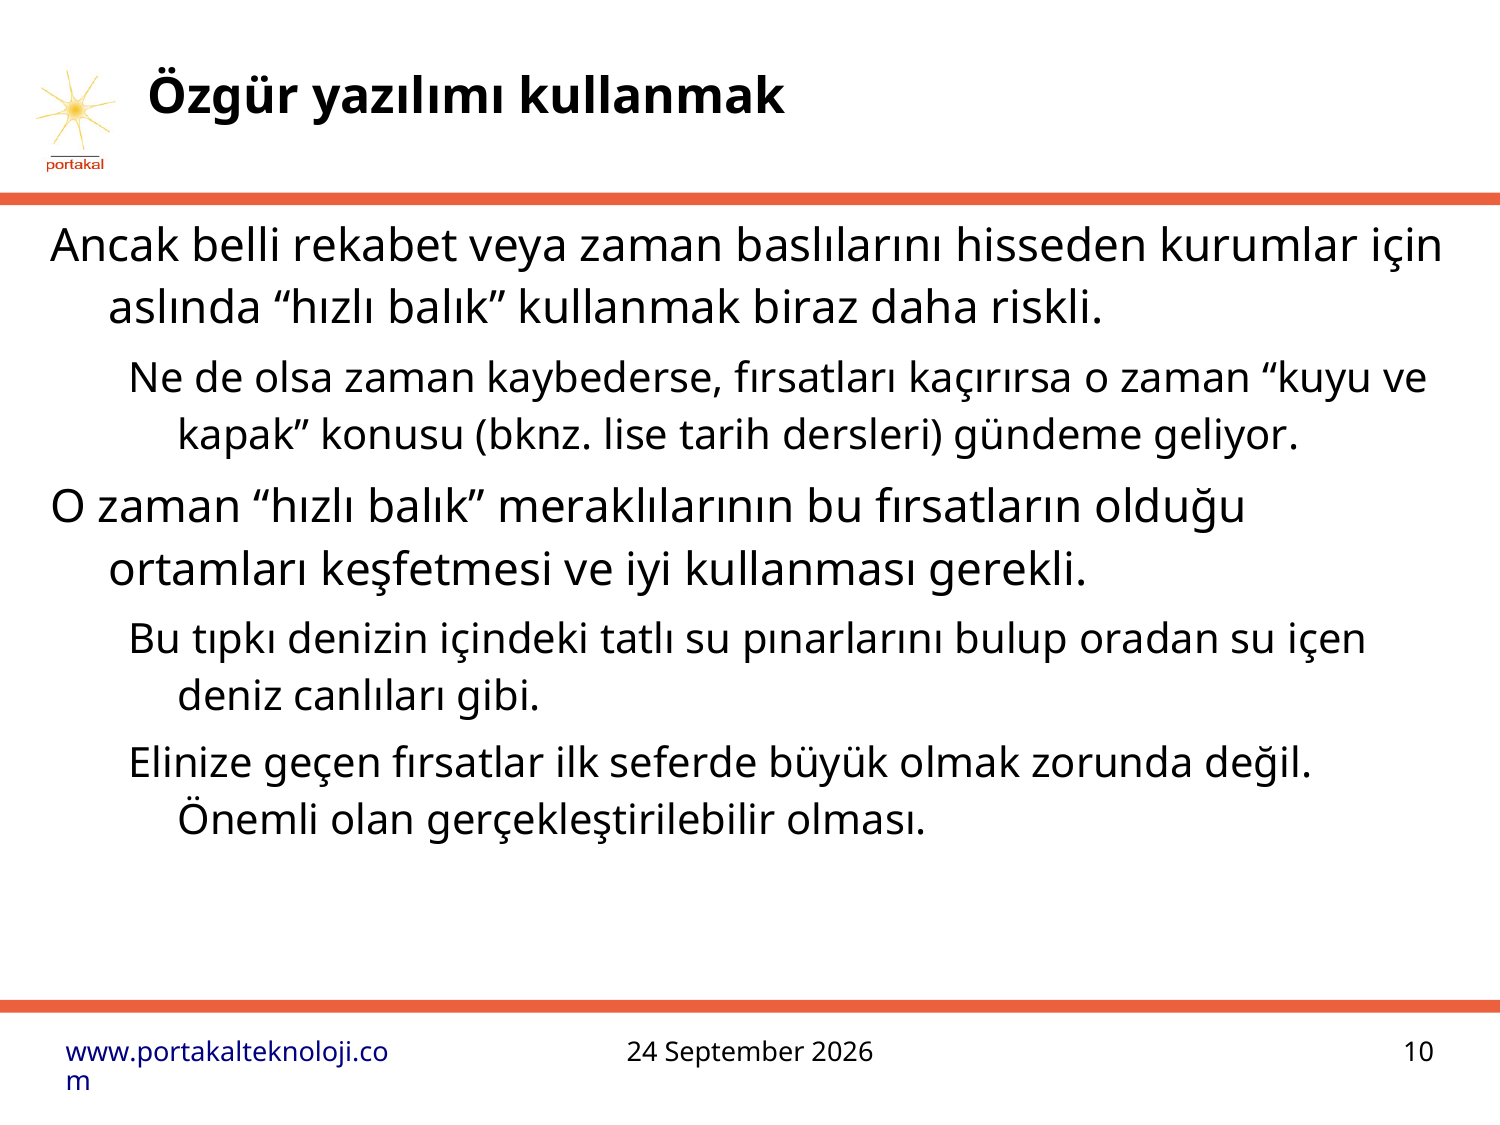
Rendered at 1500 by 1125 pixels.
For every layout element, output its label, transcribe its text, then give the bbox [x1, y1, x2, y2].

picture [29, 5, 120, 184]
title Özgür yazılımı kullanmak [147, 7, 1450, 181]
list Ancak belli rekabet veya zaman baslılarını hisseden kurumlar için aslında “hızlı balık” kullanmak biraz daha riskli. Ne de olsa zaman kaybederse, fırsatları kaçırırsa o zaman “kuyu ve kapak” konusu (bknz. lise tarih dersleri) gündeme geliyor. O zaman “hızlı balık” meraklılarının bu fırsatların olduğu ortamları keşfetmesi ve iyi kullanması gerekli. Bu tıpkı denizin içindeki tatlı su pınarlarını bulup oradan su içen deniz canlıları gibi. Elinize geçen fırsatlar ilk seferde büyük olmak zorunda değil. Önemli olan gerçekleştirilebilir olması. [50, 212, 1450, 873]
